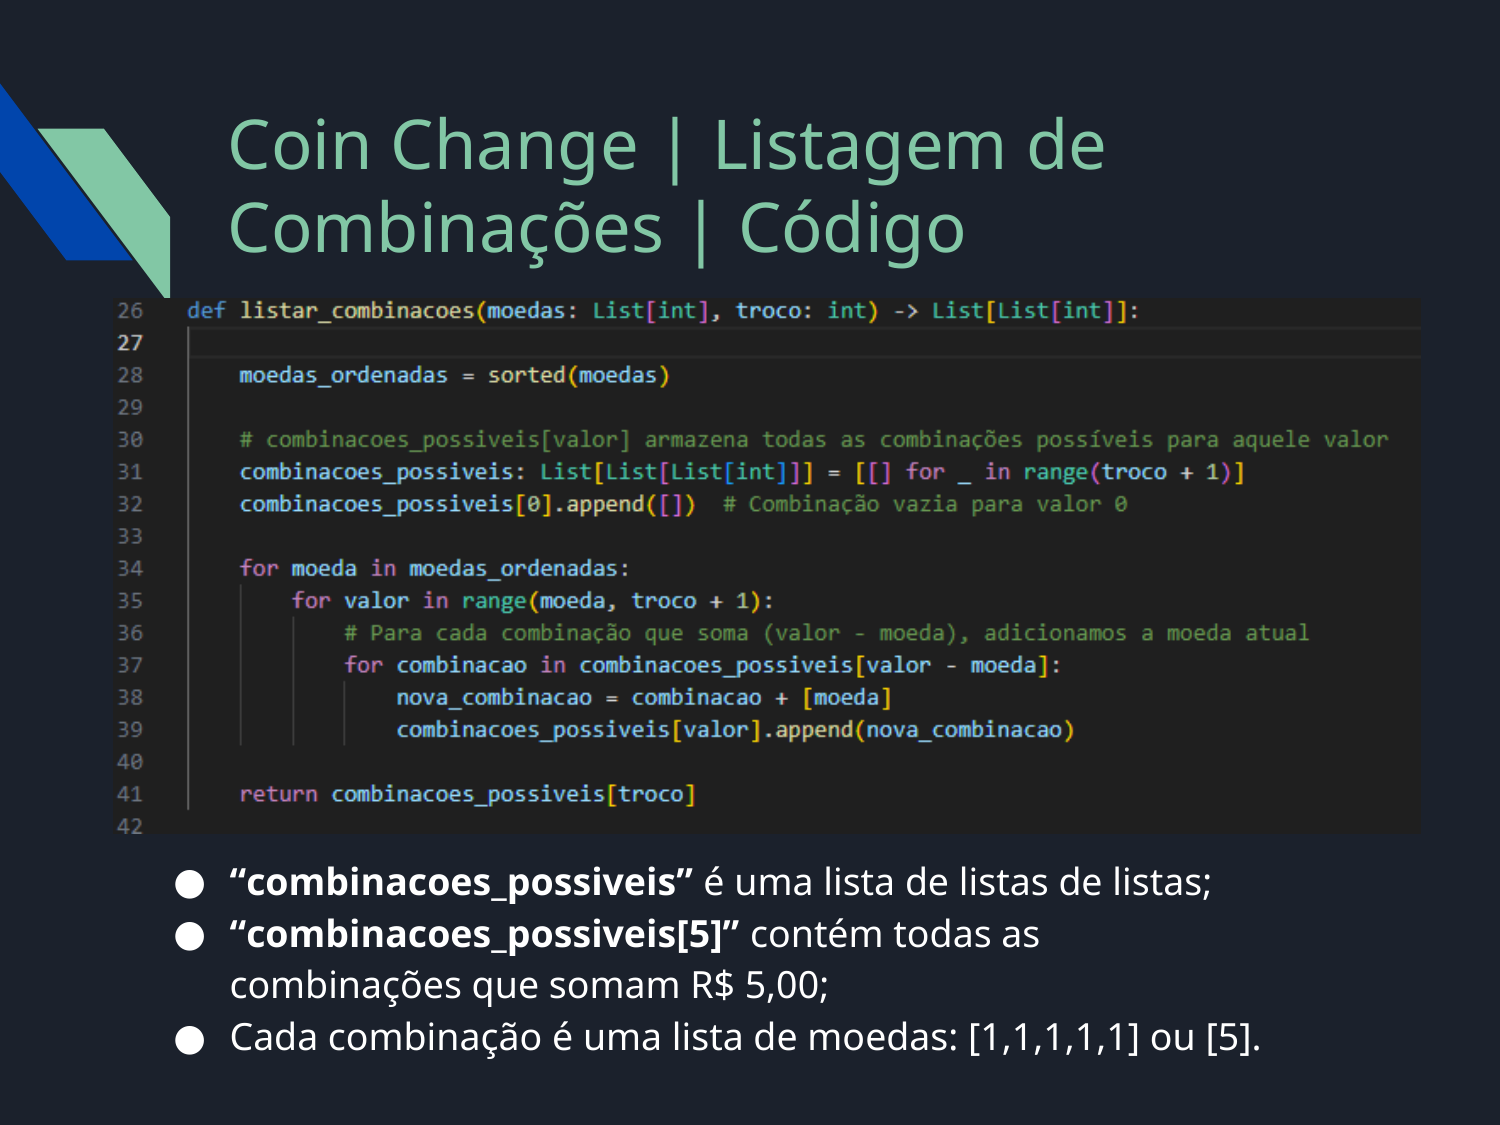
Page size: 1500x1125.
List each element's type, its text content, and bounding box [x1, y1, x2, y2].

picture [113, 298, 1421, 834]
title Coin Change | Listagem de Combinações | Código [212, 86, 1368, 287]
text_box “combinacoes_possiveis” é uma lista de listas de listas; “combinacoes_possiveis[5]” contém todas as combinações que somam R$ 5,00; Cada combinação é uma lista de moedas: [1,1,1,1,1] ou [5]. [139, 836, 1295, 1097]
